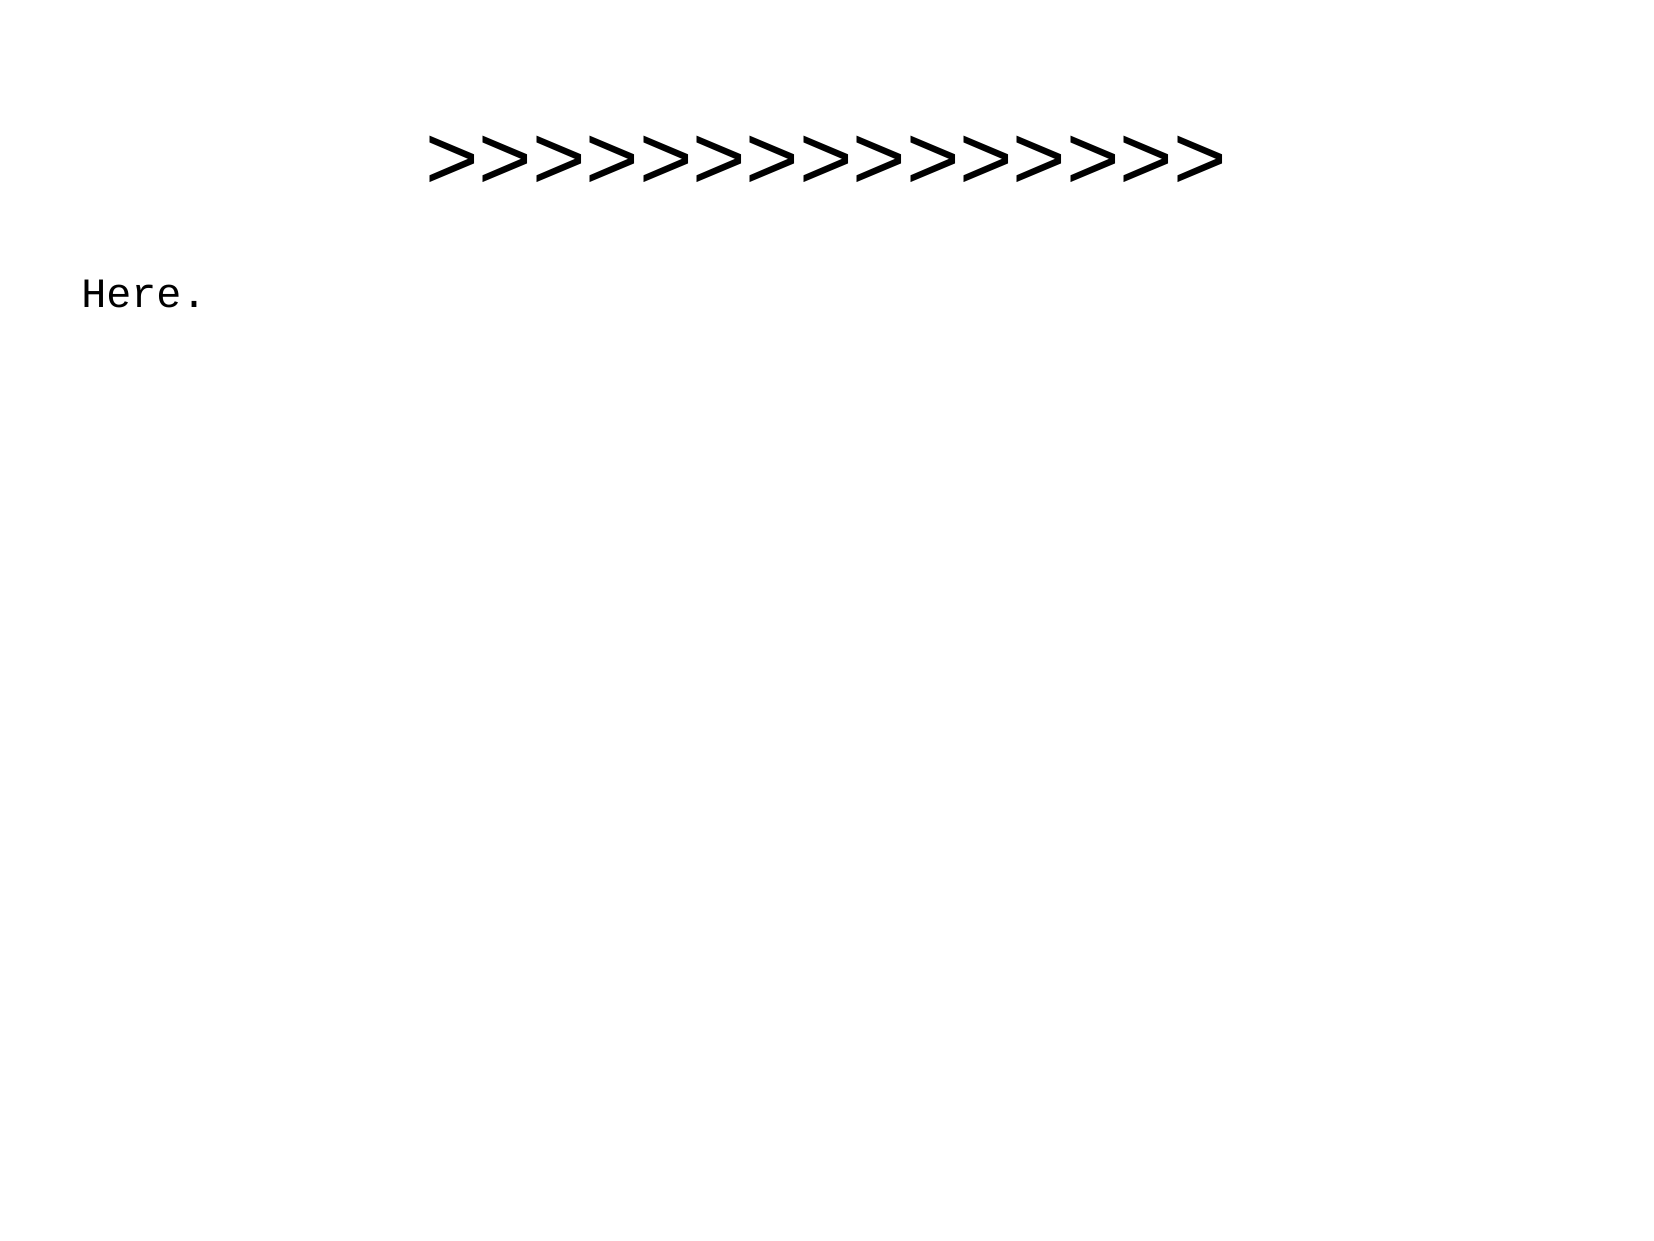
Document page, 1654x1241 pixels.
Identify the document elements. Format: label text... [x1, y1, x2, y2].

text_box Here. [81, 265, 1594, 1158]
subtitle [82, 49, 1571, 257]
